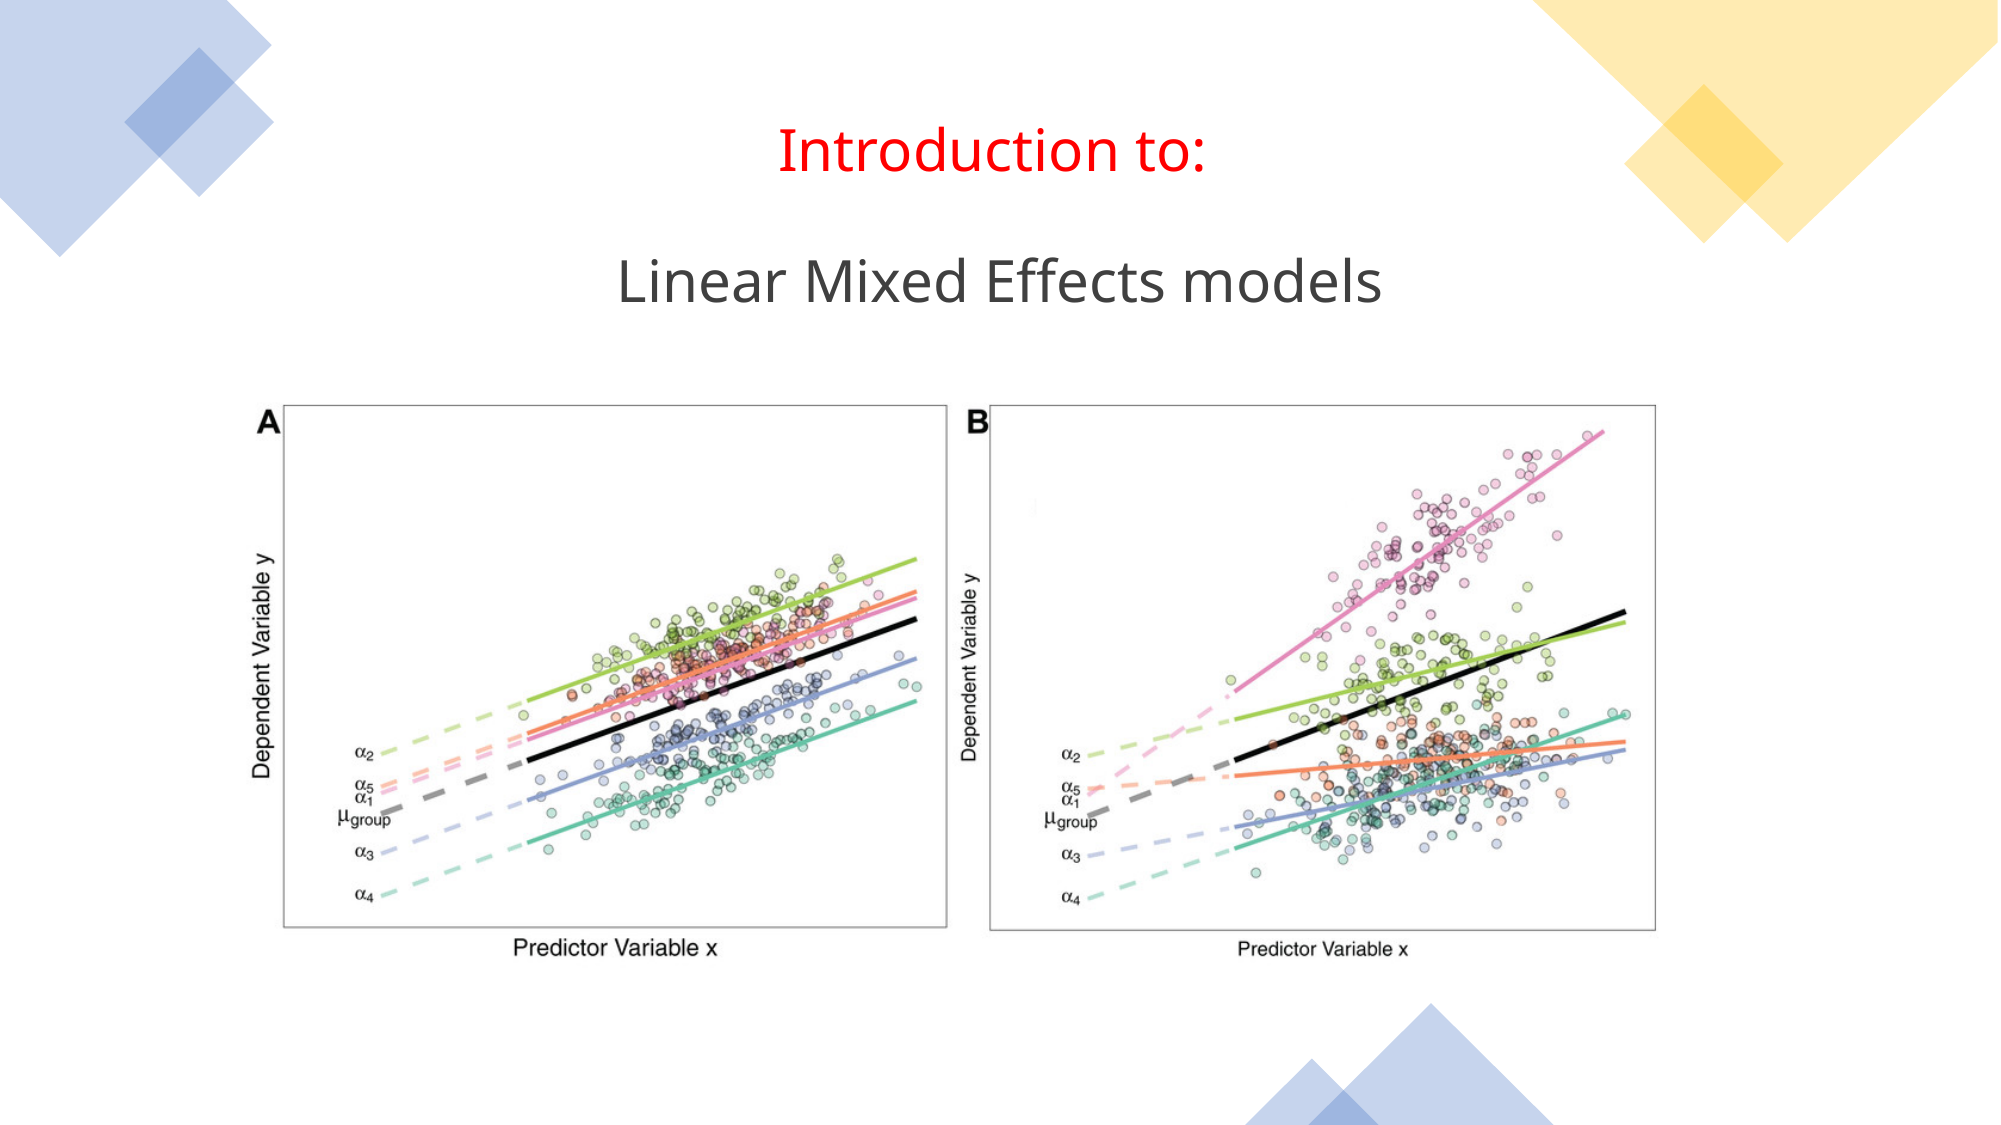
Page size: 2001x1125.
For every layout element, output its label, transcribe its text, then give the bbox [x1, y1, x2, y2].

text_box [0, 0, 2000, 1125]
picture [237, 393, 1668, 973]
text_box Linear Mixed Effects models [324, 202, 1675, 323]
text_box Introduction to: [317, 54, 1668, 242]
